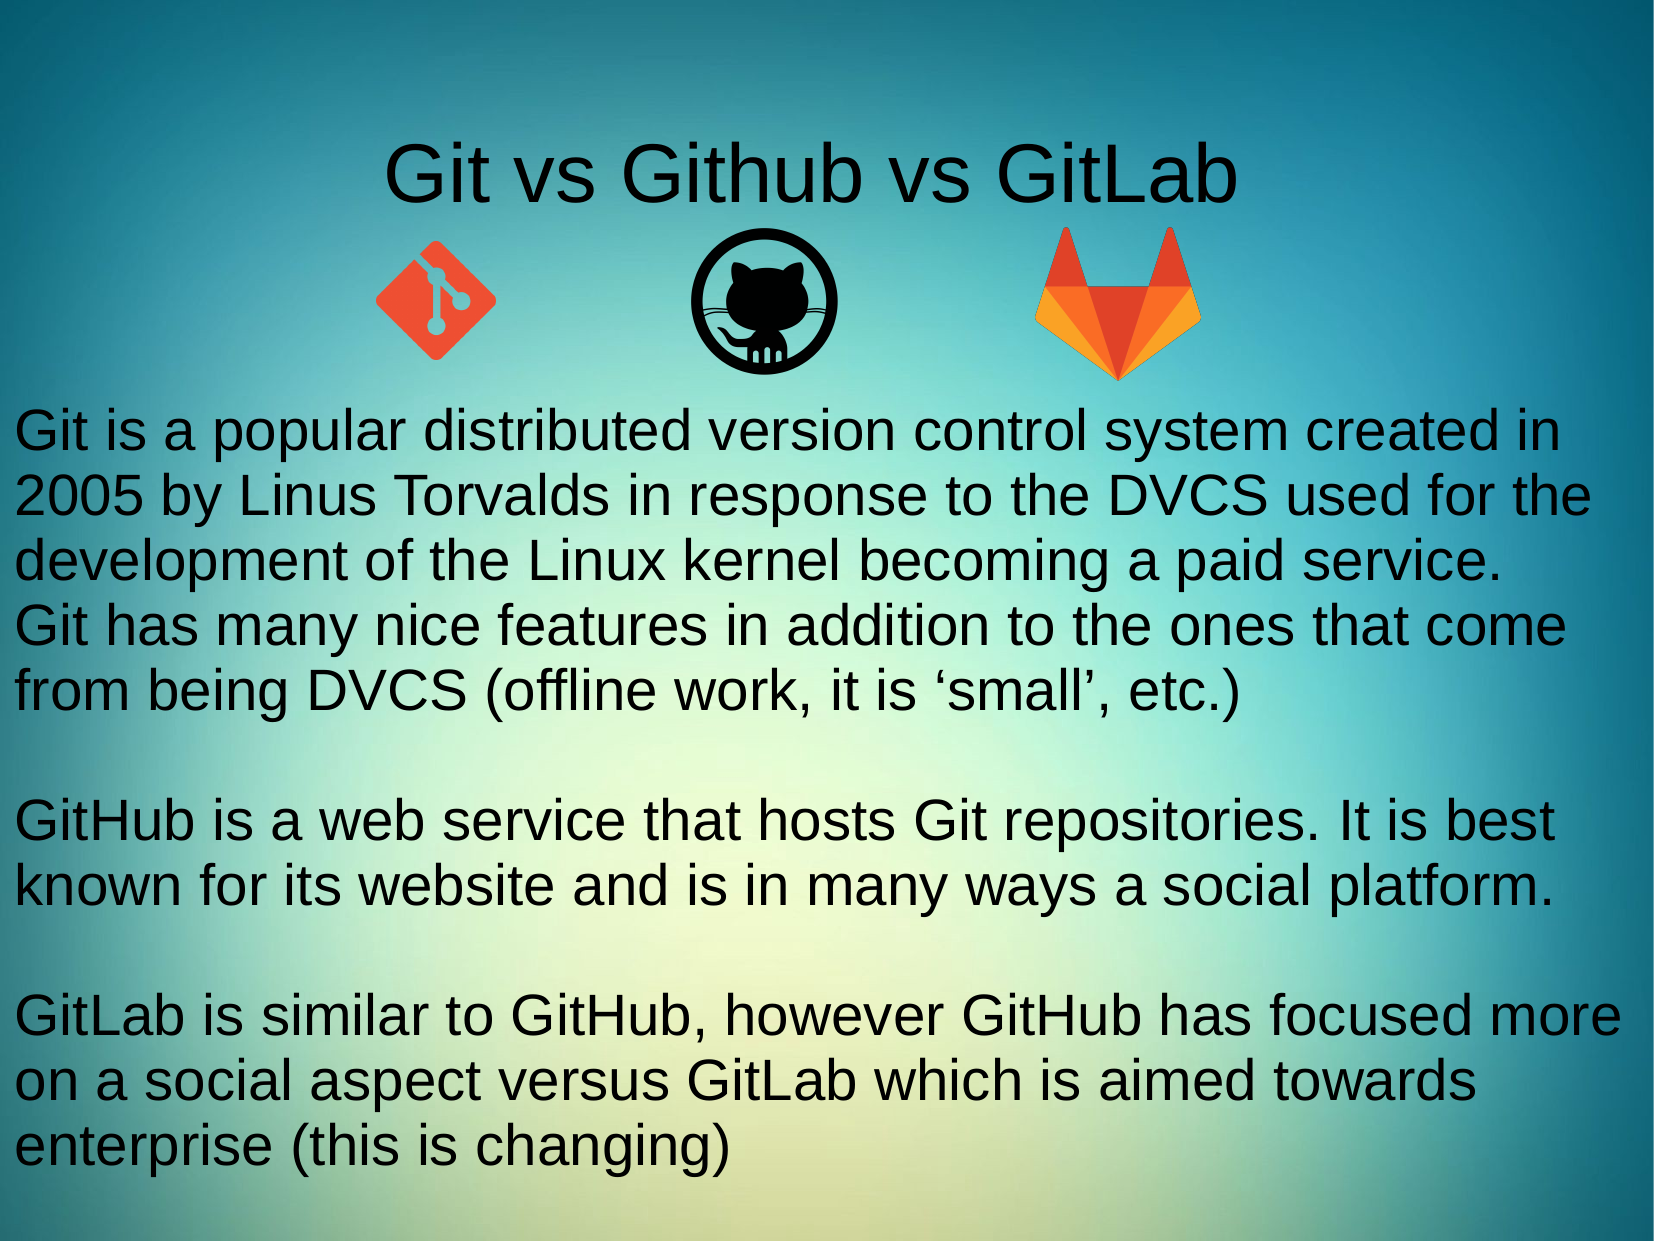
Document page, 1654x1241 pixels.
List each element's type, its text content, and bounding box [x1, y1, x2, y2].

text_box Git vs Github vs GitLab [369, 120, 1270, 228]
picture [0, 0, 1638, 390]
picture [1490, 57, 1497, 64]
text_box Git is a popular distributed version control system created in 2005 by Linus Torvalds in response to the DVCS used for the development of the Linux kernel becoming a paid service. Git has many nice features in addition to the ones that come from being DVCS (offline work, it is ‘small’, etc.) GitHub is a web service that hosts Git repositories. It is best known for its website and is in many ways a social platform. GitLab is similar to GitHub, however GitHub has focused more on a social aspect versus GitLab which is aimed towards enterprise (this is changing) [0, 390, 1654, 1241]
picture [1642, 331, 1648, 390]
